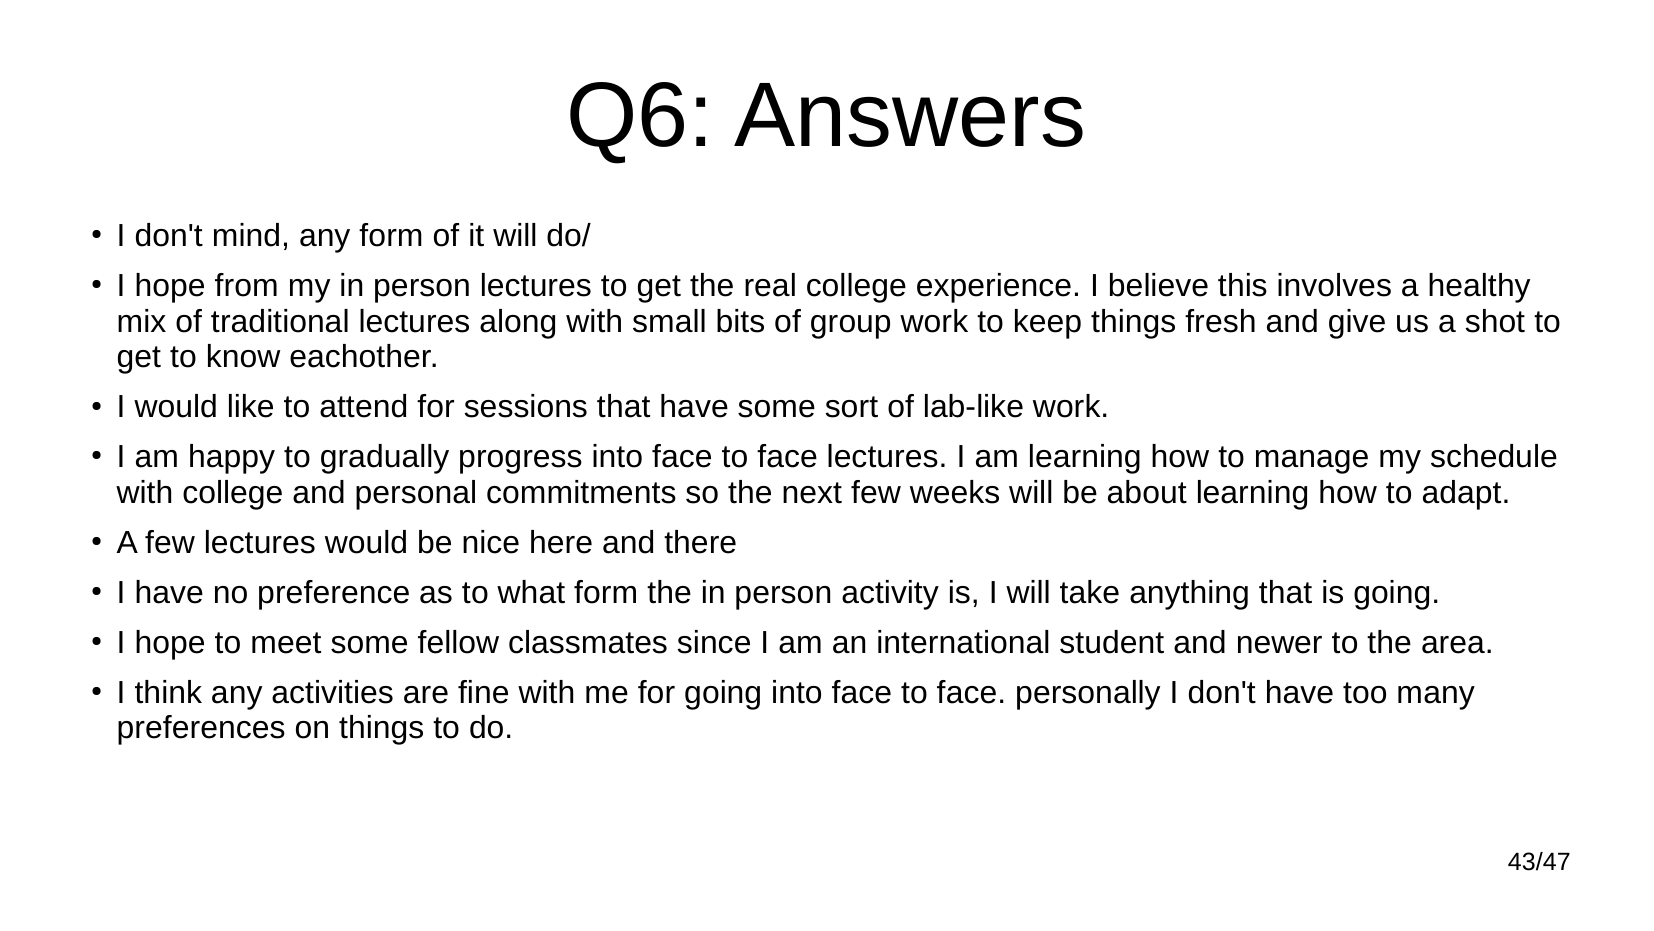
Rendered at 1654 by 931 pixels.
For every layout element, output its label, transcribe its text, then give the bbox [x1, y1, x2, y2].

title Q6: Answers [82, 37, 1571, 193]
list I don't mind, any form of it will do/ I hope from my in person lectures to get the real college experience. I believe this involves a healthy mix of traditional lectures along with small bits of group work to keep things fresh and give us a shot to get to know eachother. I would like to attend for sessions that have some sort of lab-like work. I am happy to gradually progress into face to face lectures. I am learning how to manage my schedule with college and personal commitments so the next few weeks will be about learning how to adapt. A few lectures would be nice here and there I have no preference as to what form the in person activity is, I will take anything that is going. I hope to meet some fellow classmates since I am an international student and newer to the area. I think any activities are fine with me for going into face to face. personally I don't have too many preferences on things to do. [82, 217, 1571, 758]
